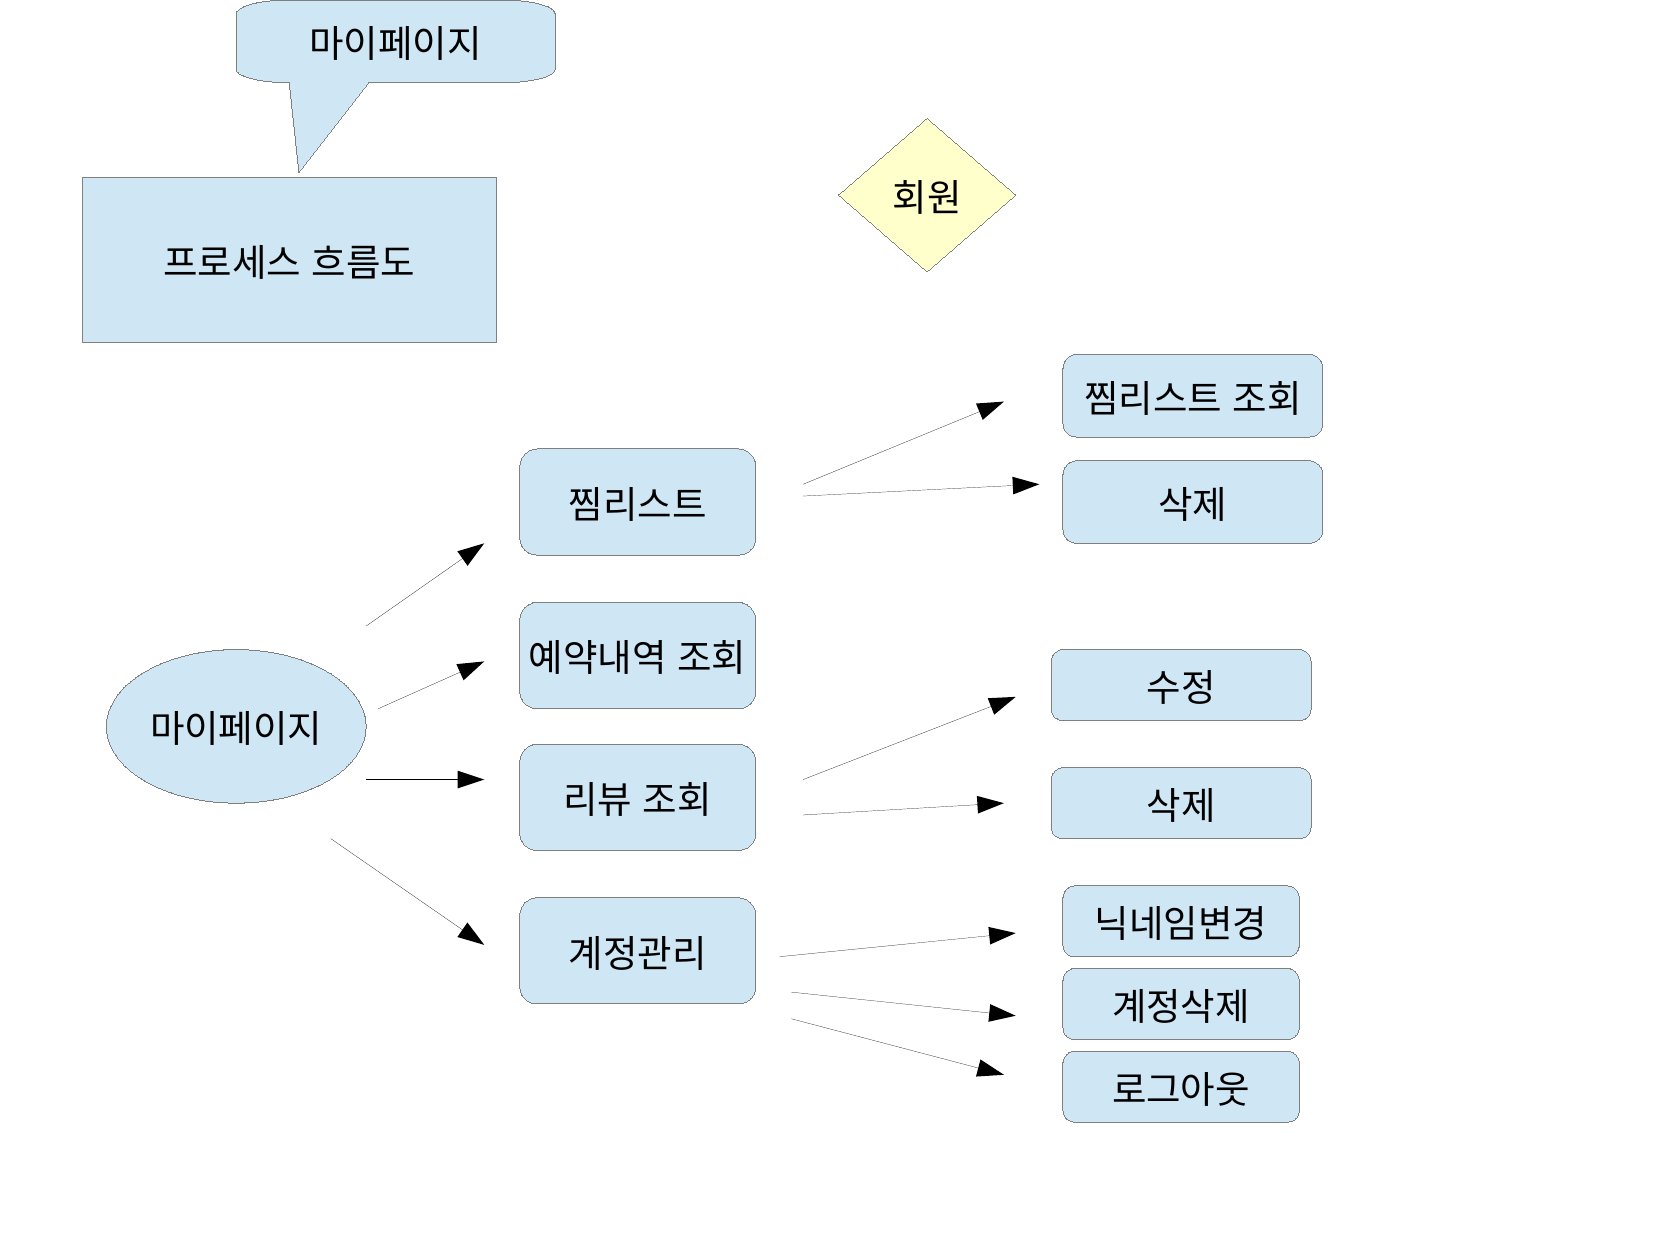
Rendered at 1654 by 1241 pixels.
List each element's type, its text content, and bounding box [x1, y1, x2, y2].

text_box 로그아웃 [1062, 1051, 1300, 1123]
text_box 수정 [1051, 649, 1312, 721]
text_box 찜리스트 [519, 448, 756, 556]
text_box 리뷰 조회 [519, 744, 756, 851]
text_box 예약내역 조회 [519, 602, 756, 709]
text_box 찜리스트 조회 [1062, 354, 1323, 438]
text_box 계정관리 [519, 897, 756, 1004]
text_box 프로세스 흐름도 [82, 177, 497, 343]
text_box 마이페이지 [236, 0, 556, 173]
text_box 계정삭제 [1062, 968, 1300, 1040]
text_box 삭제 [1062, 460, 1323, 544]
text_box 삭제 [1051, 767, 1312, 839]
text_box 회원 [838, 118, 1016, 272]
text_box 마이페이지 [106, 649, 367, 804]
text_box 닉네임변경 [1062, 885, 1300, 957]
